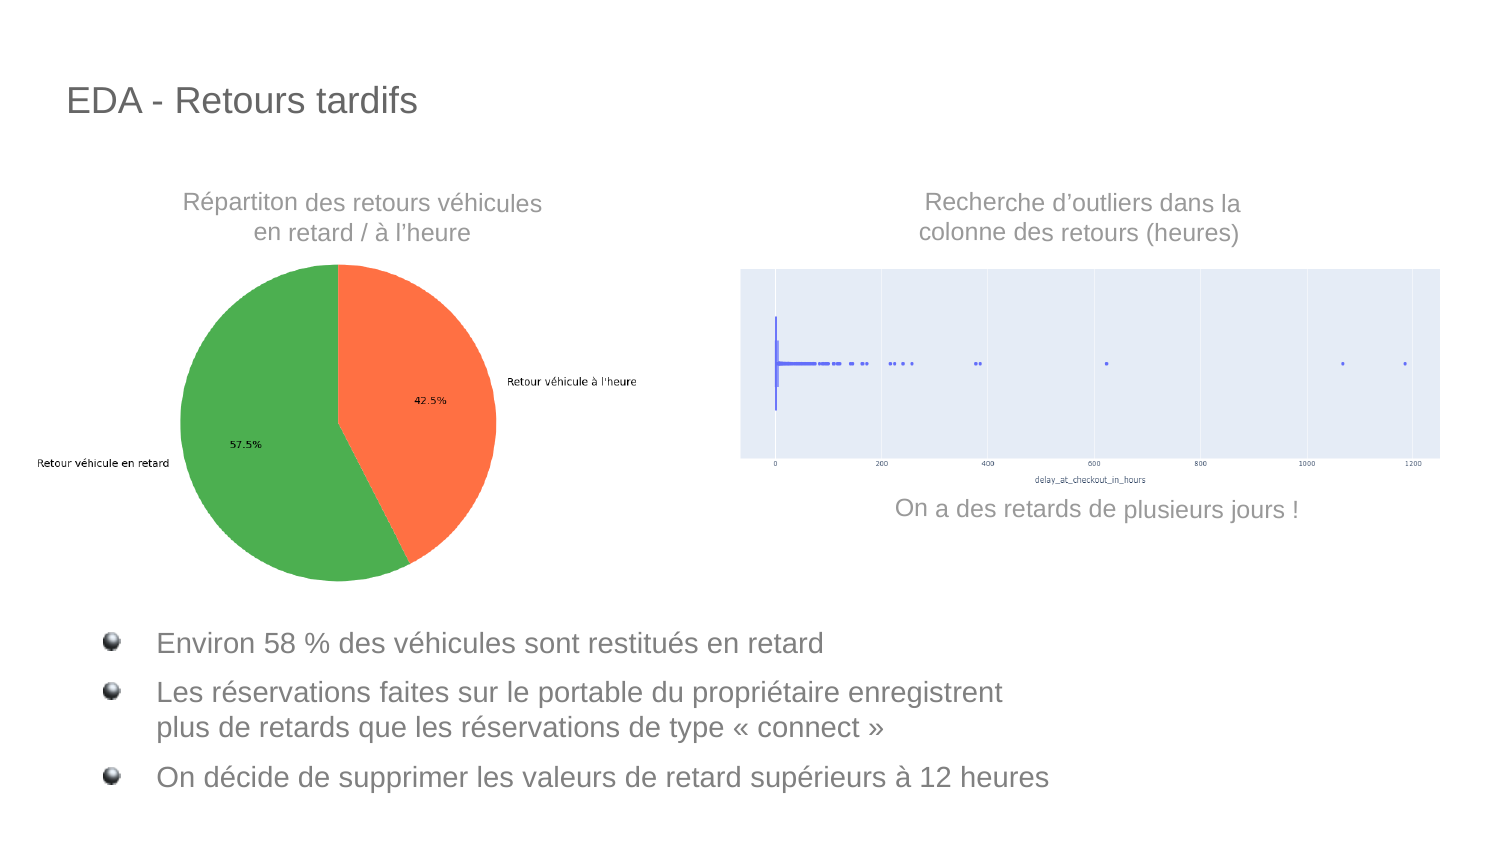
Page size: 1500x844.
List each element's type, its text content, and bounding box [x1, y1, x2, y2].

picture [30, 251, 641, 603]
title EDA - Retours tardifs [51, 61, 579, 130]
list Environ 58 % des véhicules sont restitués en retard Les réservations faites sur le portable du propriétaire enregistrent plus de retards que les réservations de type « connect » On décide de supprimer les valeurs de retard supérieurs à 12 heures [70, 566, 1075, 827]
list Recherche d’outliers dans la colonne des retours (heures) [878, 177, 1288, 255]
picture [710, 251, 1465, 491]
list Répartiton des retours véhicules en retard / à l’heure [157, 177, 568, 255]
list On a des retards de plusieurs jours ! [854, 484, 1347, 544]
